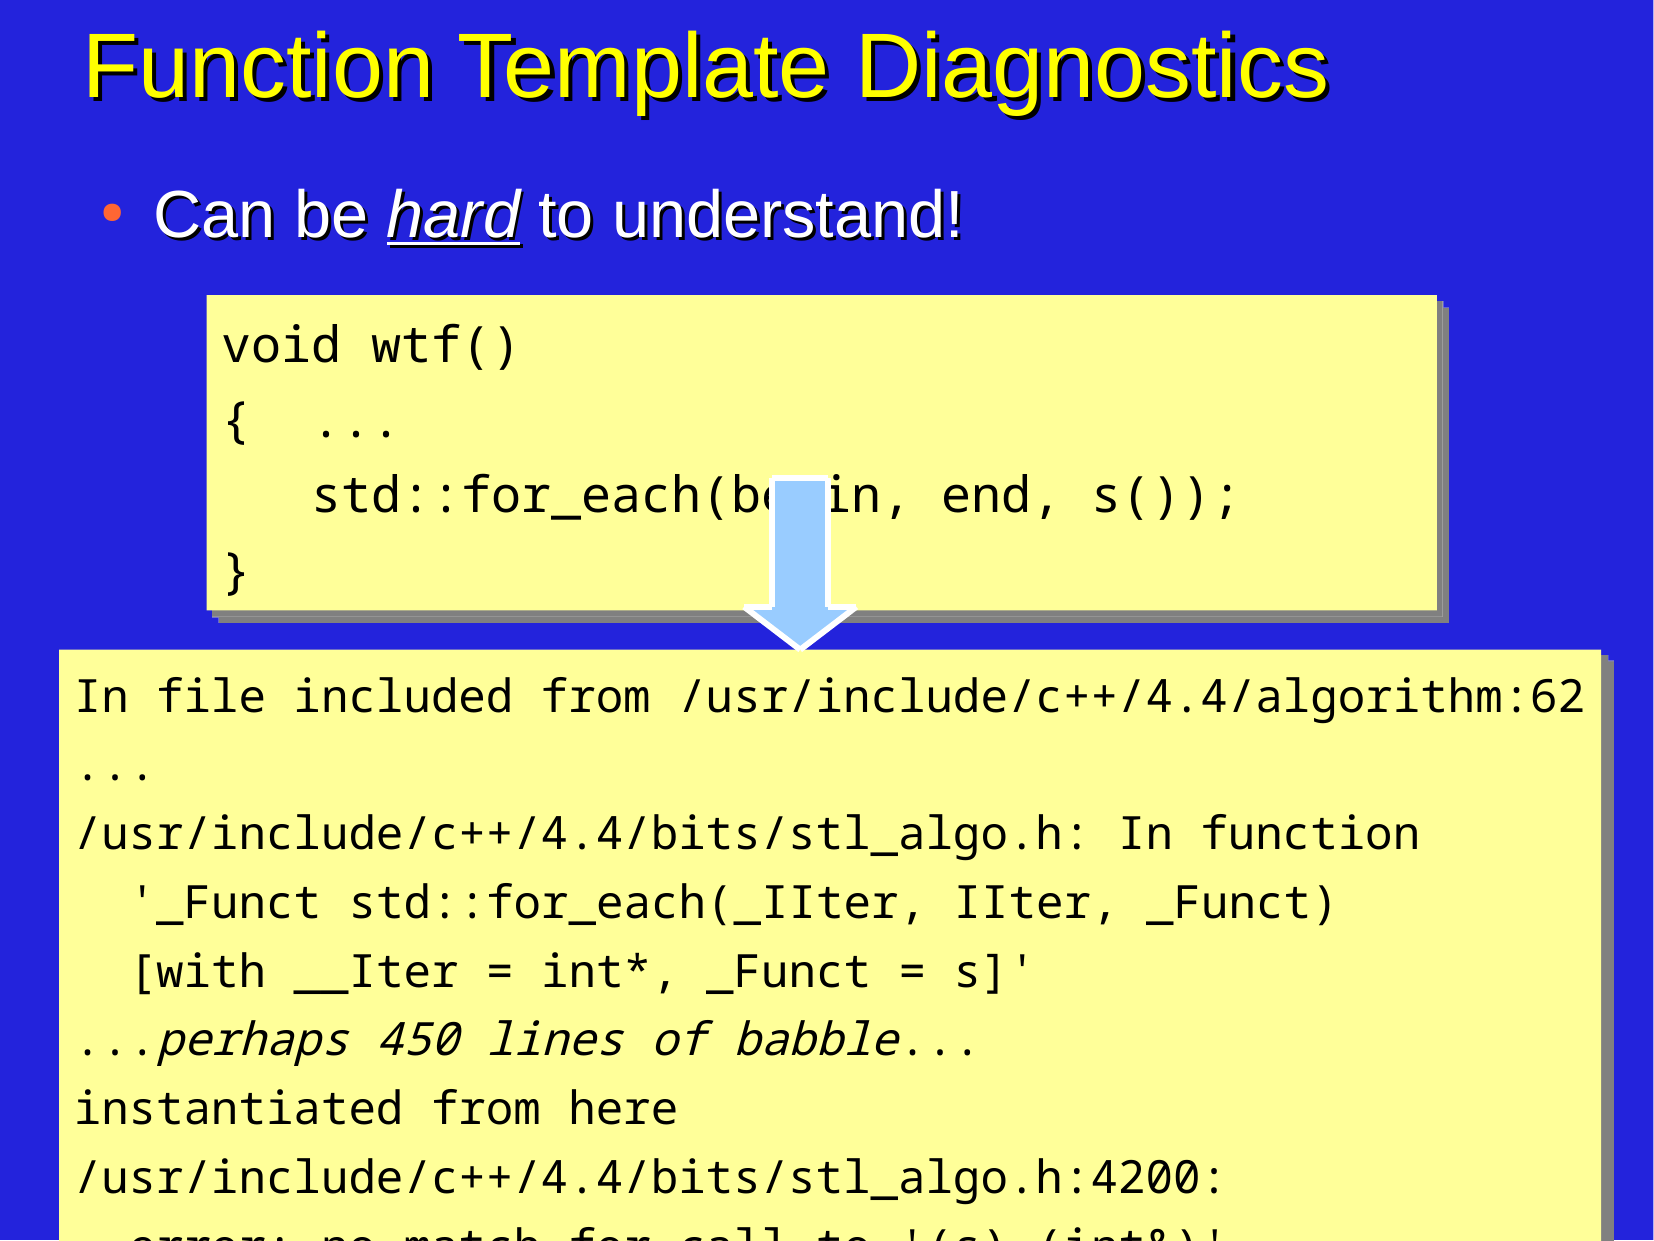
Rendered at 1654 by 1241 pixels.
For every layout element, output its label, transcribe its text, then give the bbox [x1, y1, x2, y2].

text_box void wtf() { ... std::for_each(begin, end, s()); } [206, 295, 1437, 611]
text_box In file included from /usr/include/c++/4.4/algorithm:62 ... /usr/include/c++/4.4/bits/stl_algo.h: In function '_Funct std::for_each(_IIter, IIter, _Funct) [with __Iter = int*, _Funct = s]' ...perhaps 450 lines of babble... instantiated from here /usr/include/c++/4.4/bits/stl_algo.h:4200: error: no match for call to '(s) (int&)' [59, 649, 1602, 1241]
text_box [744, 478, 857, 650]
list Can be hard to understand! [82, 177, 1571, 649]
title Function Template Diagnostics [82, 2, 1571, 130]
